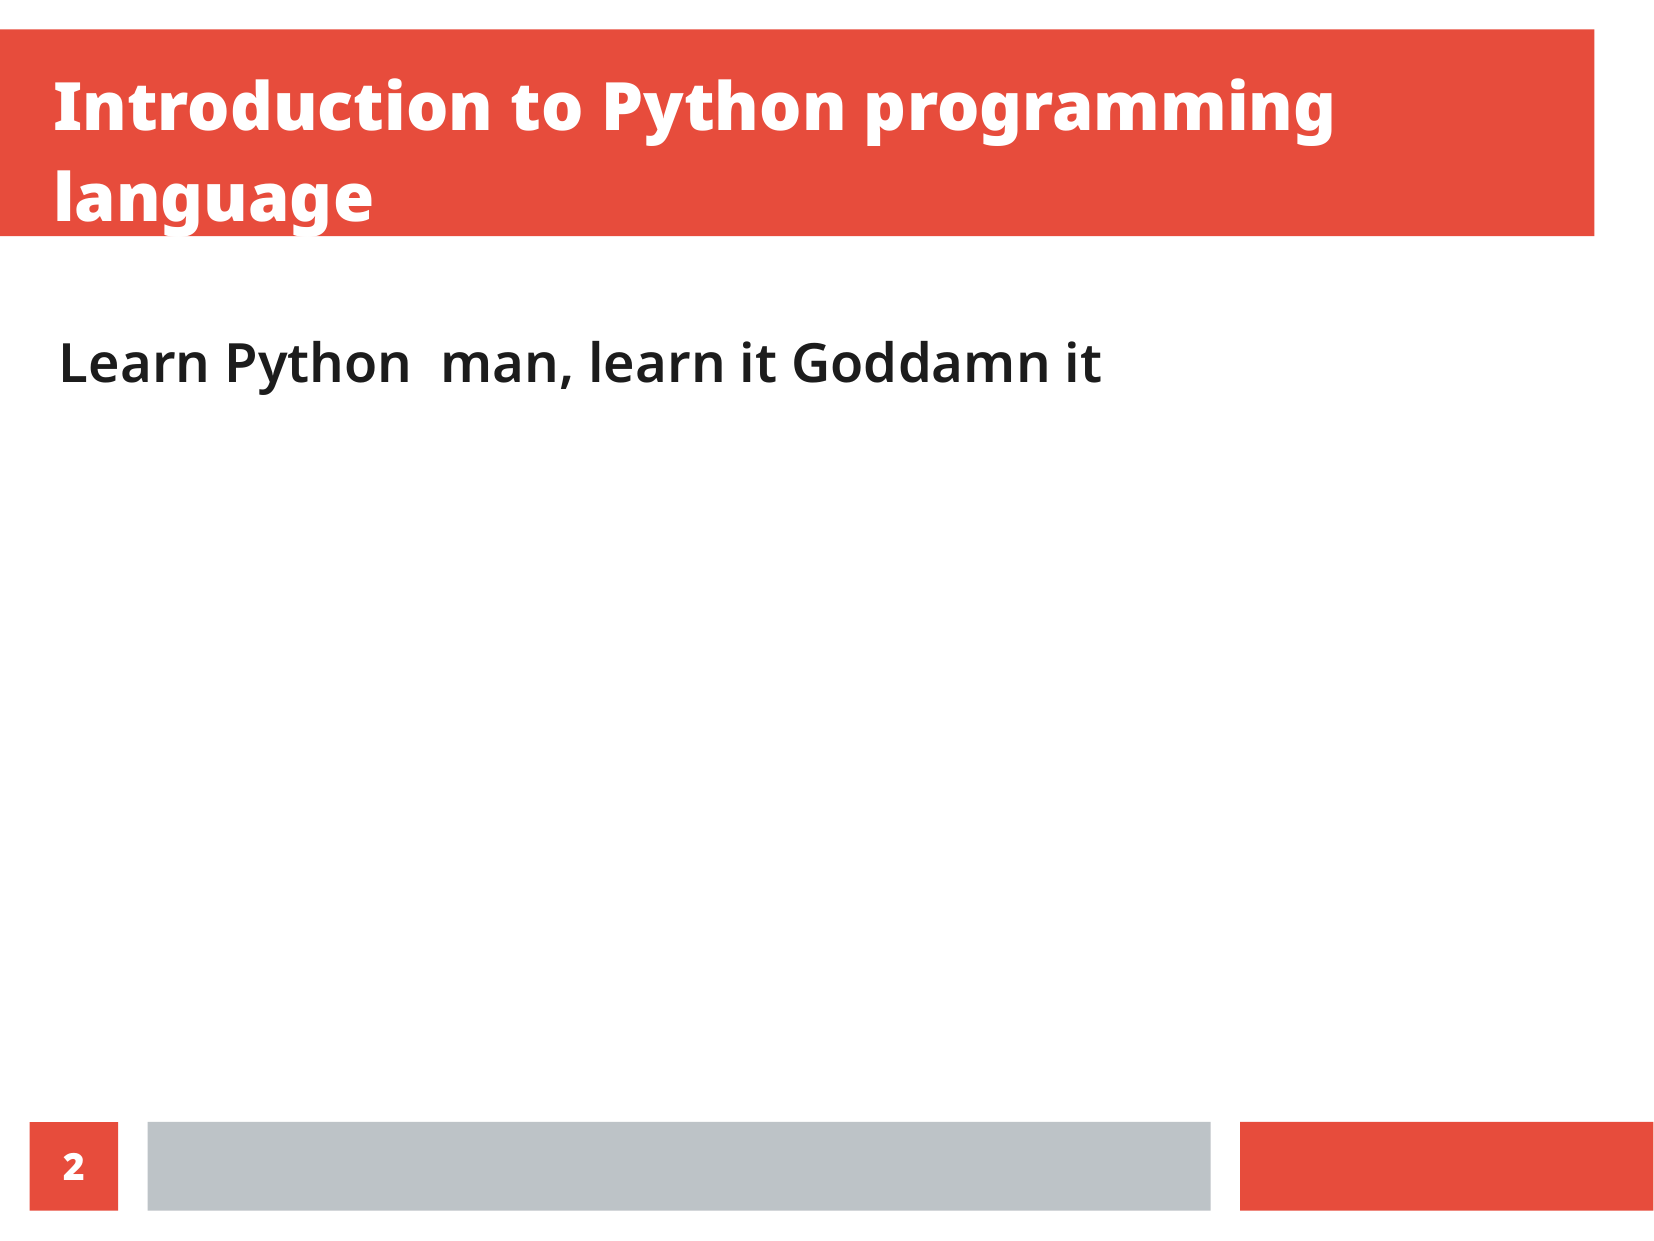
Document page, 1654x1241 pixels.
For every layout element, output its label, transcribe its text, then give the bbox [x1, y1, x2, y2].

list Learn Python man, learn it Goddamn it [59, 324, 1565, 1093]
title Introduction to Python programming language [53, 59, 1589, 207]
